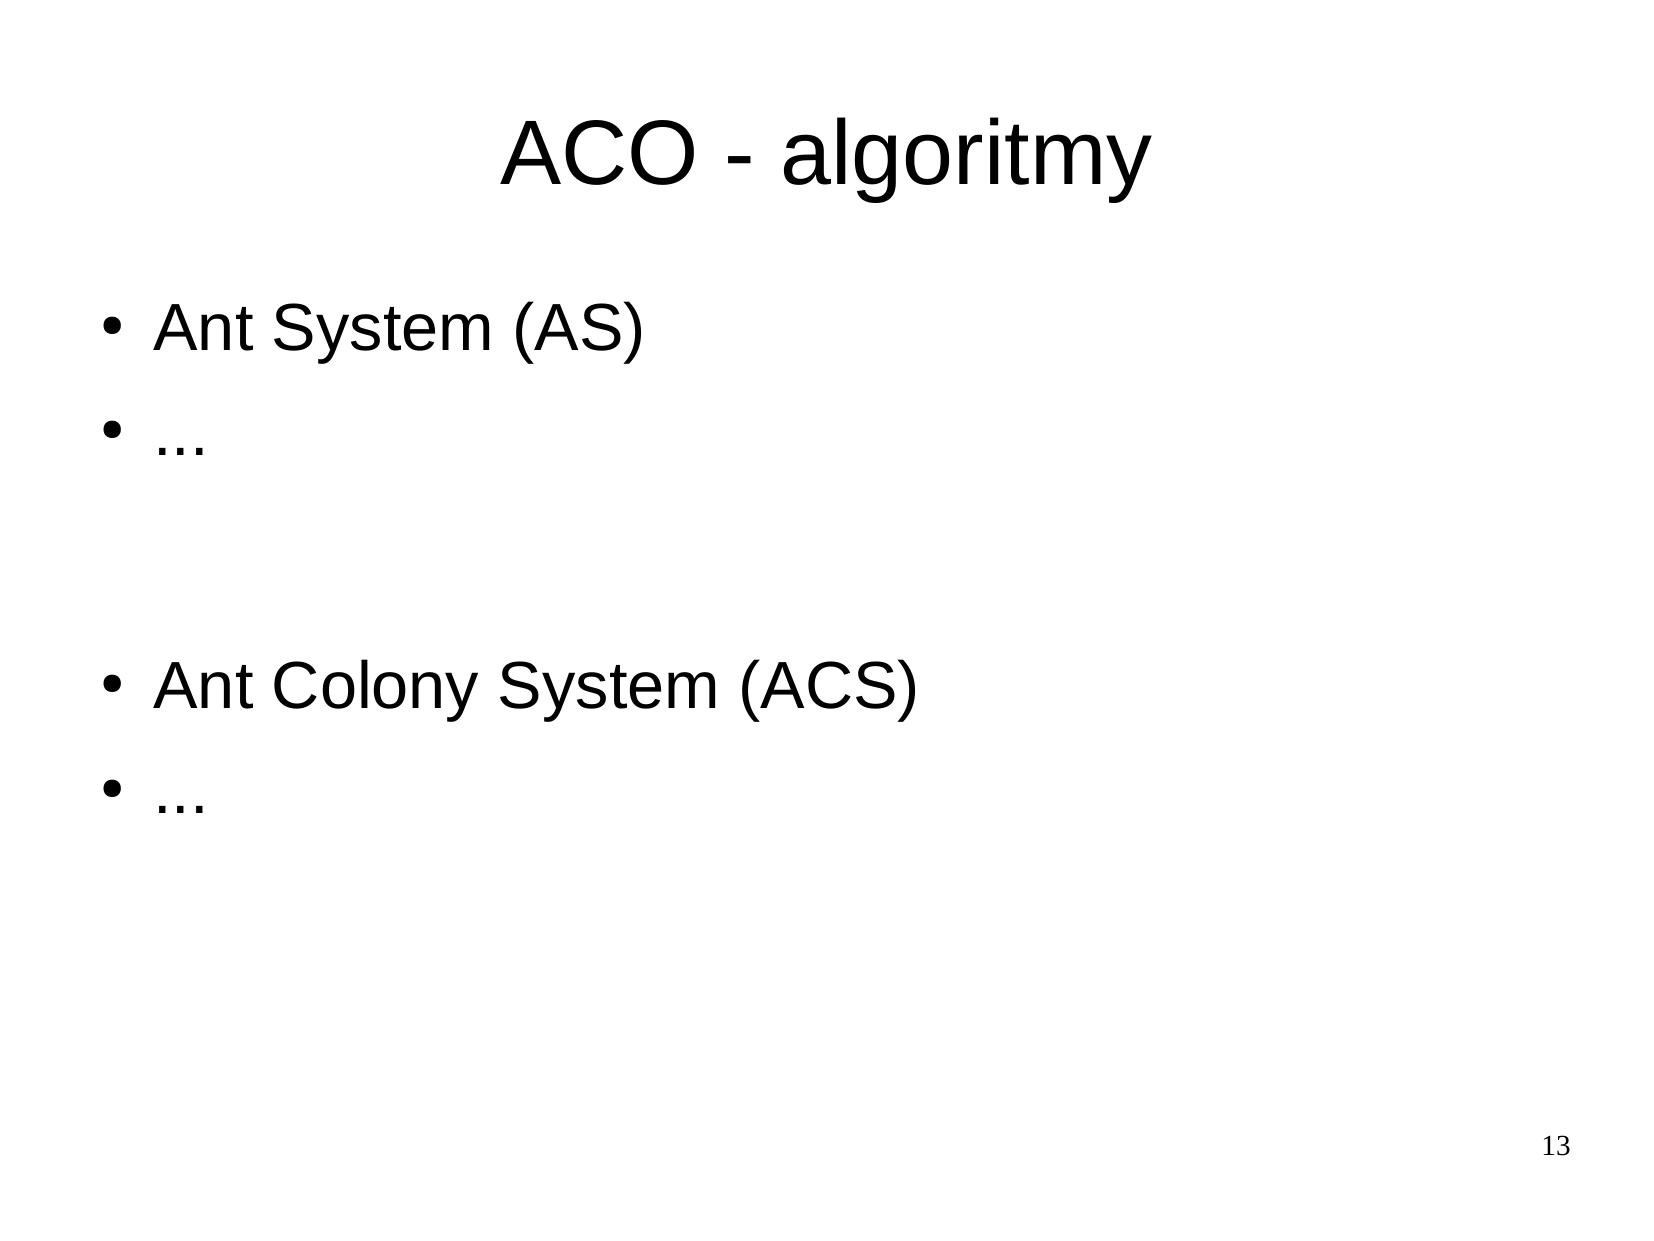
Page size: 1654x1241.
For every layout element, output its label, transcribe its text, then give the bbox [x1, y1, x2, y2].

list Ant System (AS) ... Ant Colony System (ACS) ... [82, 290, 1571, 1109]
title ACO - algoritmy [82, 49, 1571, 257]
